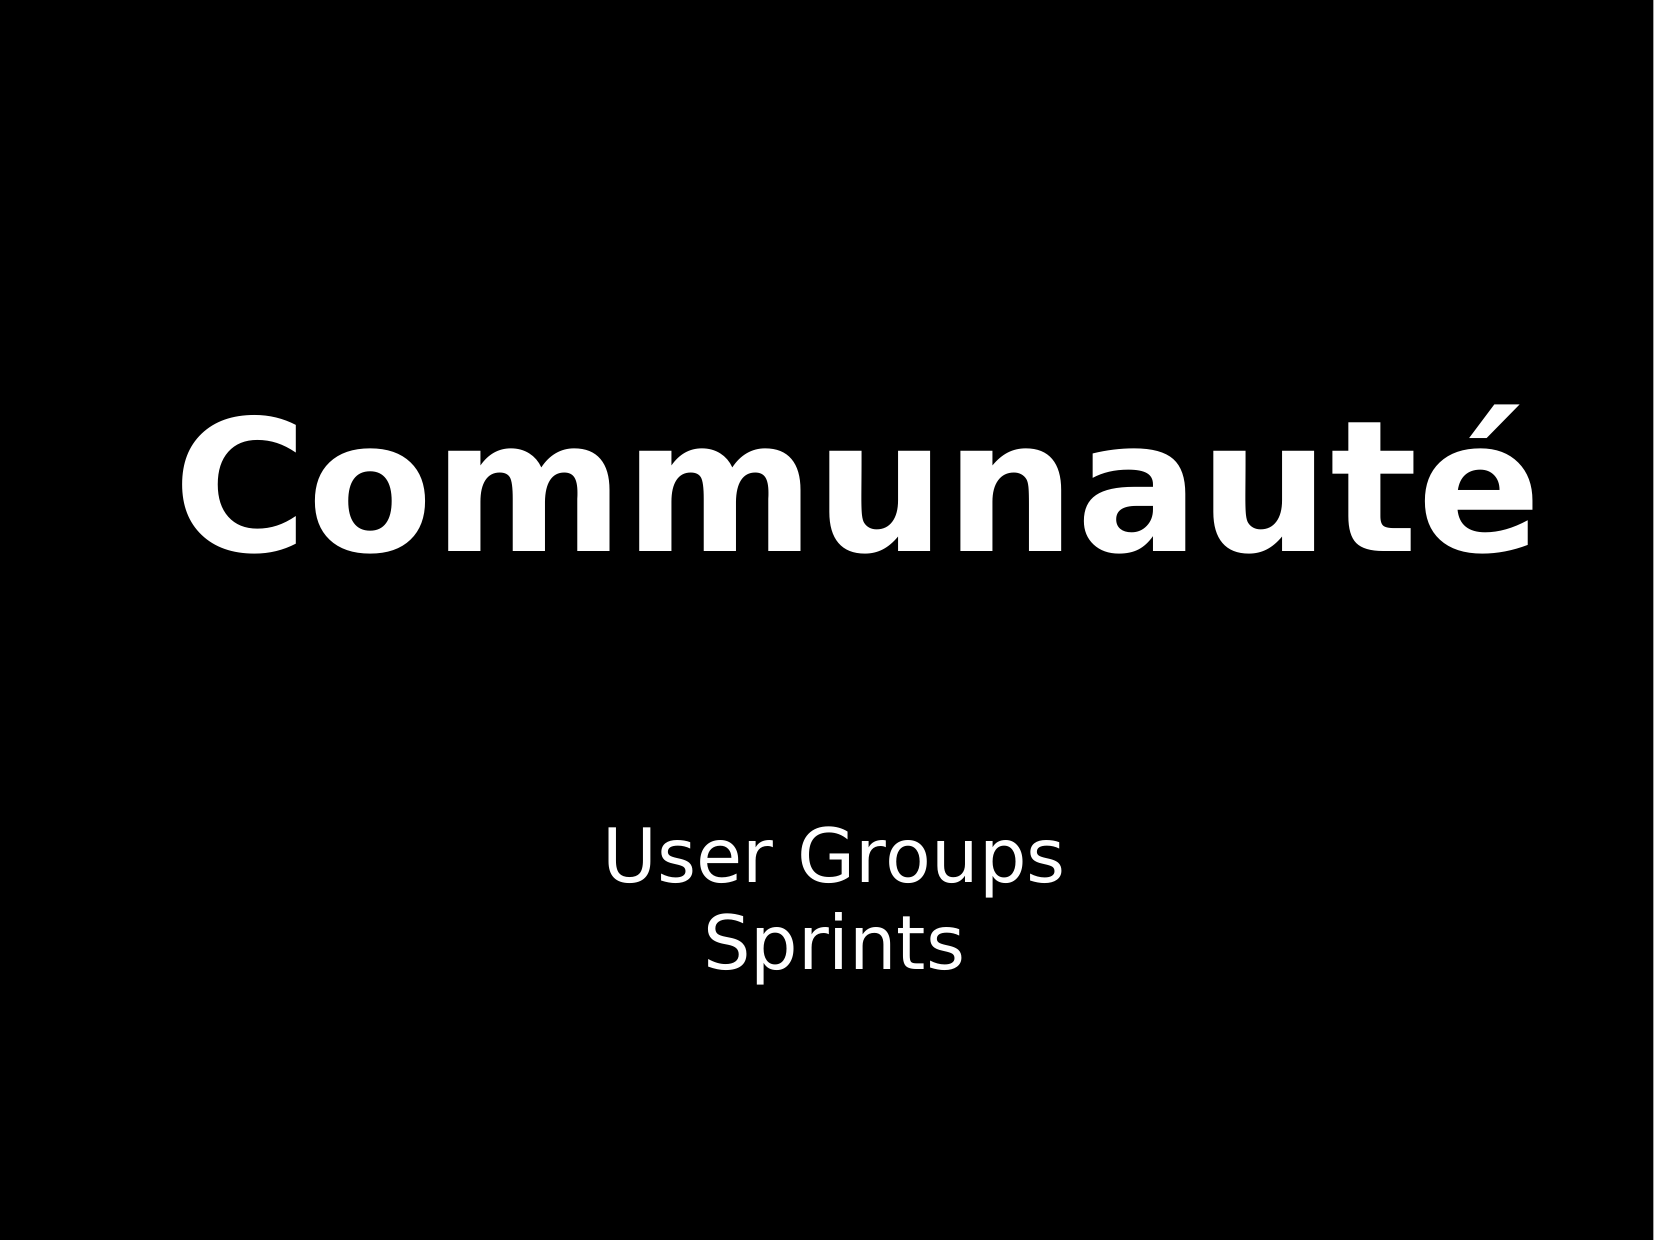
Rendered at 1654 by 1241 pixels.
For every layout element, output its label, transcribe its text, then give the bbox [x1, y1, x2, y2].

text_box Communauté [158, 373, 1587, 603]
text_box User Groups Sprints [587, 805, 1081, 995]
